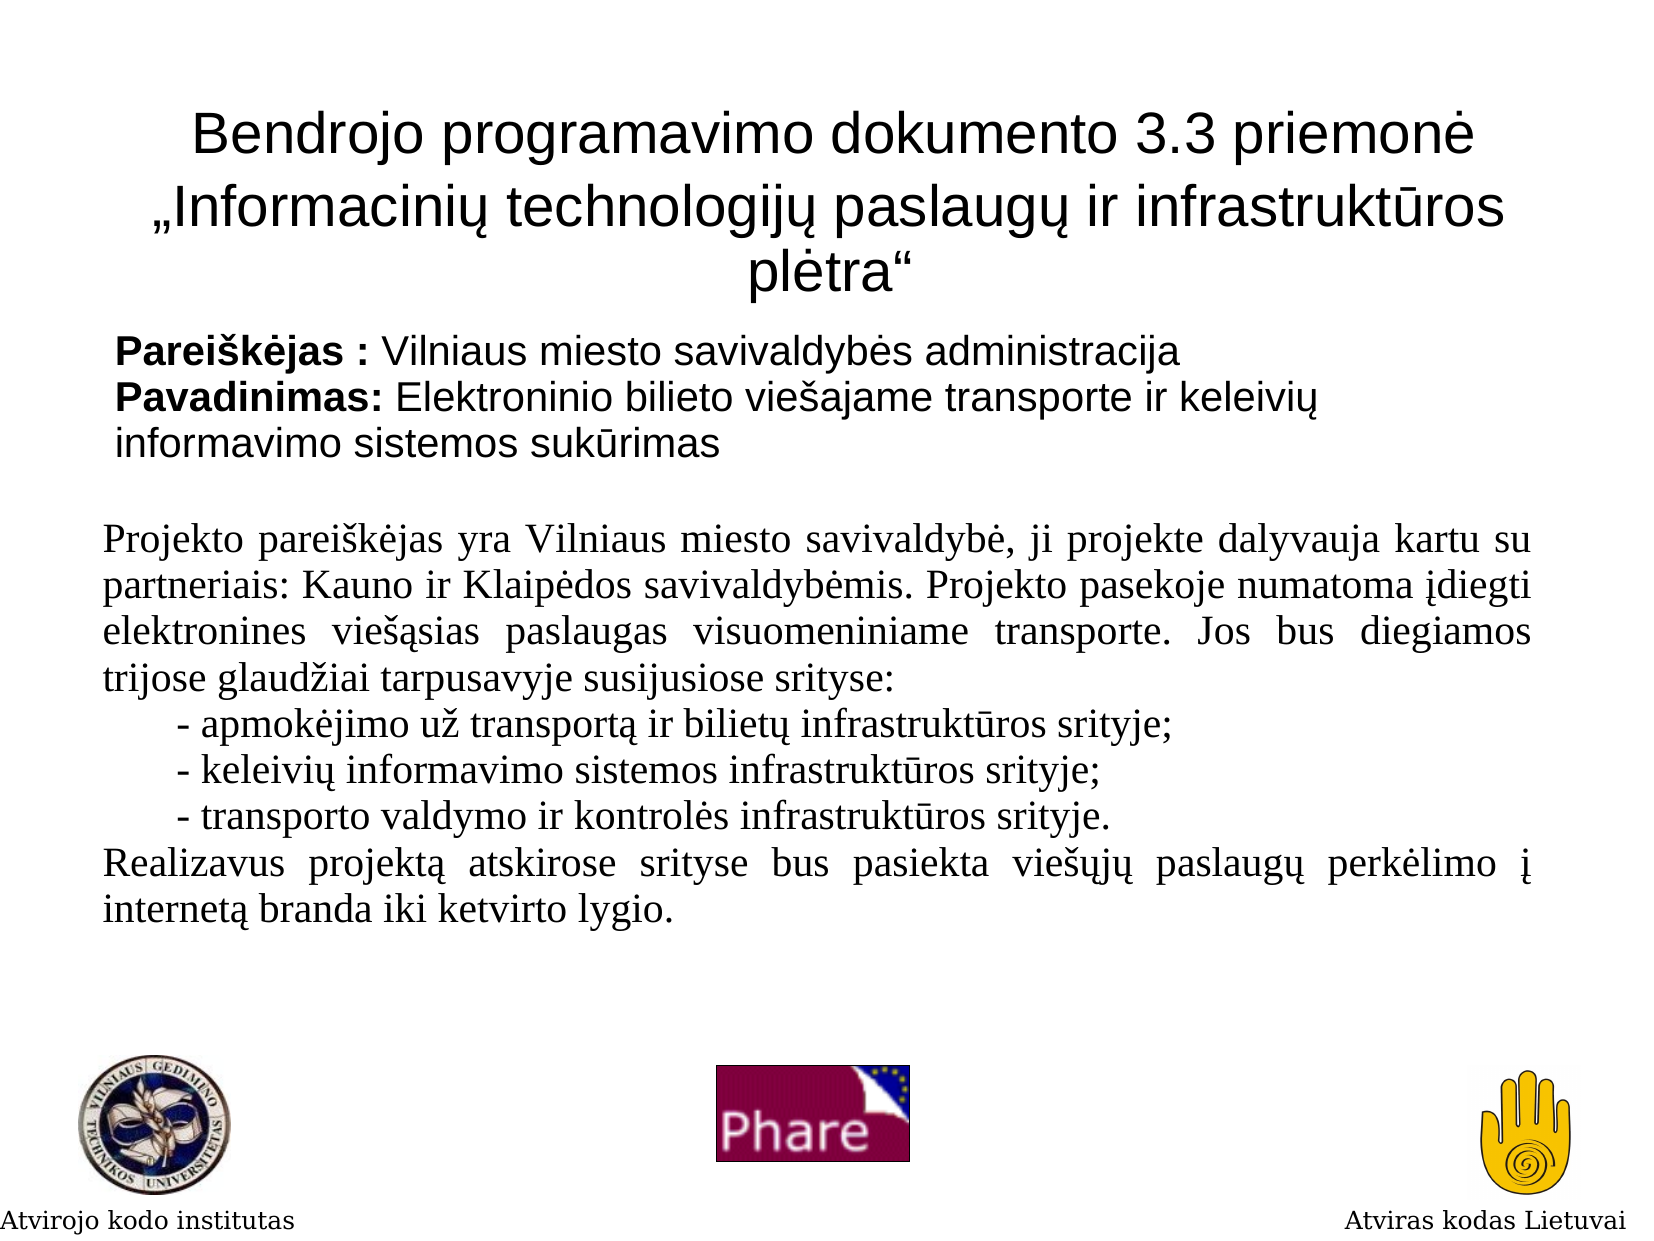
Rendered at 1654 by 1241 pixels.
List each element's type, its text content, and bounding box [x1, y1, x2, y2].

text_box Atvirojo kodo institutas [0, 1206, 367, 1241]
picture [716, 1065, 910, 1162]
picture [1467, 1065, 1581, 1200]
text_box Atviras kodas Lietuvai [1344, 1206, 1654, 1241]
text_box Pareiškėjas : Vilniaus miesto savivaldybės administracija Pavadinimas: Elektroninio bilieto viešajame transporte ir keleivių informavimo sistemos sukūrimas [114, 327, 1387, 488]
picture [78, 1055, 231, 1195]
title Bendrojo programavimo dokumento 3.3 priemonė „Informacinių technologijų paslaugų ir infrastruktūros plėtra“ [65, 61, 1595, 314]
text_box Projekto pareiškėjas yra Vilniaus miesto savivaldybė, ji projekte dalyvauja kartu su partneriais: Kauno ir Klaipėdos savivaldybėmis. Projekto pasekoje numatoma įdiegti elektronines viešąsias paslaugas visuomeniniame transporte. Jos bus diegiamos trijose glaudžiai tarpusavyje susijusiose srityse: - apmokėjimo už transportą ir bilietų infrastruktūros srityje; - keleivių informavimo sistemos infrastruktūros srityje; - transporto valdymo ir kontrolės infrastruktūros srityje. Realizavus projektą atskirose srityse bus pasiekta viešųjų paslaugų perkėlimo į internetą branda iki ketvirto lygio. [102, 515, 1543, 970]
